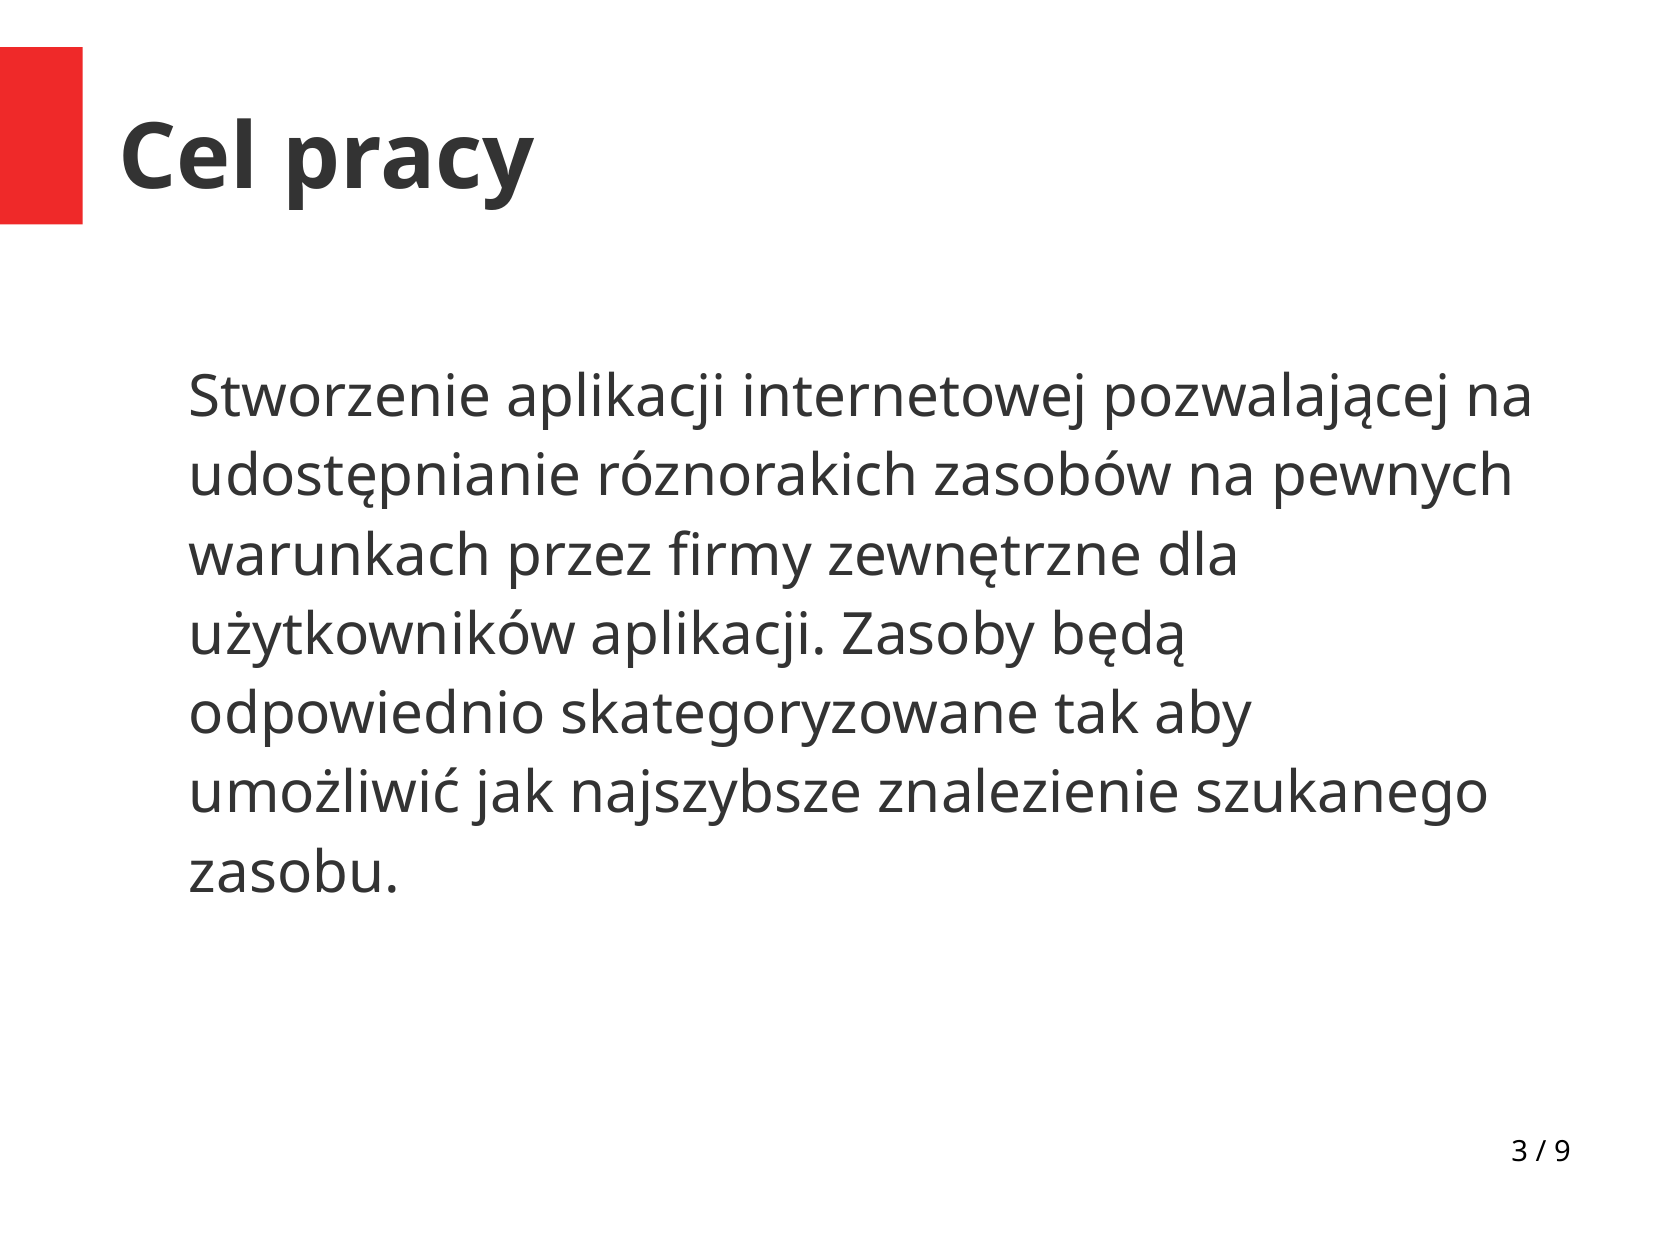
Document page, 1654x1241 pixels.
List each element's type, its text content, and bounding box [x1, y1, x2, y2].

list Stworzenie aplikacji internetowej pozwalającej na udostępnianie róznorakich zasobów na pewnych warunkach przez firmy zewnętrzne dla użytkowników aplikacji. Zasoby będą odpowiednio skategoryzowane tak aby umożliwić jak najszybsze znalezienie szukanego zasobu. [118, 354, 1536, 1074]
title Cel pracy [118, 49, 1571, 257]
